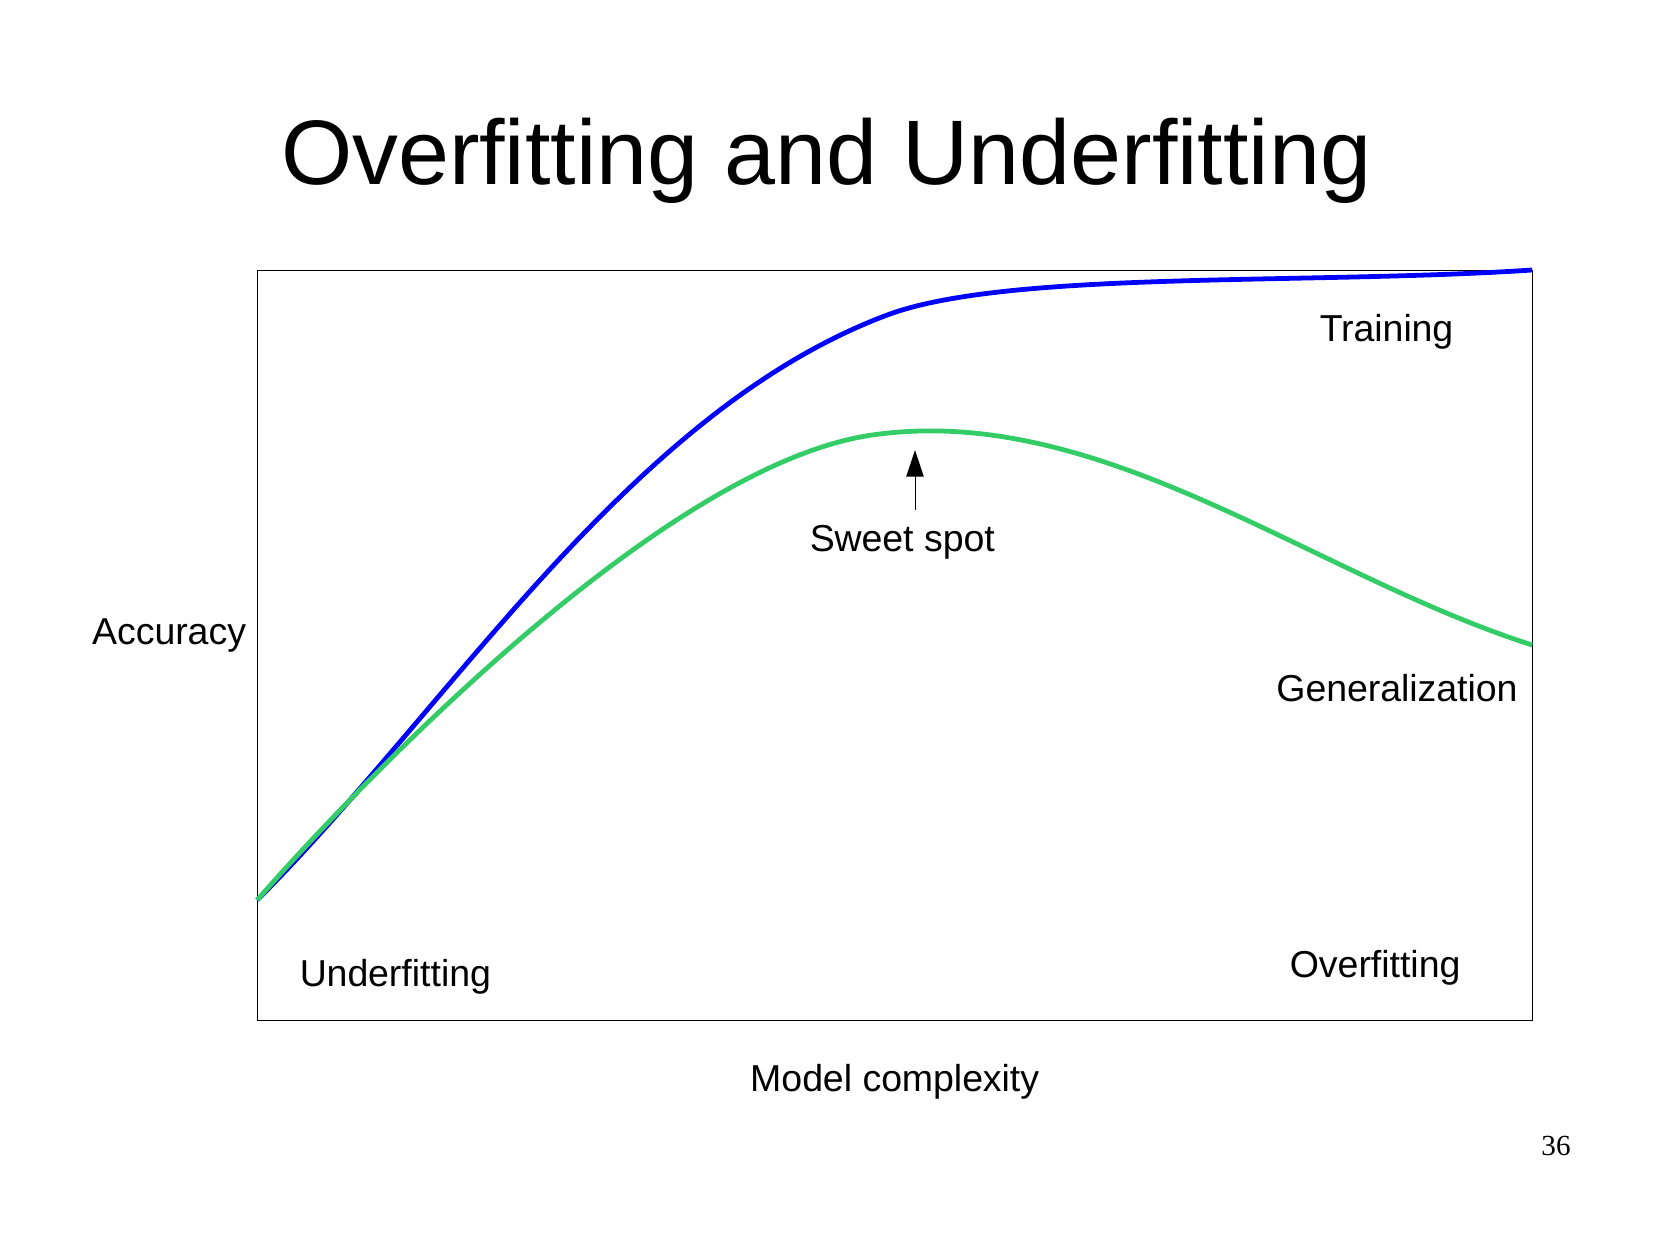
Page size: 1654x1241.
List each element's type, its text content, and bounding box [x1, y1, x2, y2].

title Overfitting and Underfitting [82, 49, 1571, 257]
text_box Sweet spot [795, 510, 1066, 567]
text_box Model complexity [647, 1050, 1143, 1107]
text_box Training [1305, 300, 1516, 357]
text_box Accuracy [77, 603, 393, 661]
text_box Underfitting [285, 945, 506, 1002]
text_box Generalization [1261, 660, 1533, 717]
text_box Overfitting [1275, 935, 1501, 1011]
